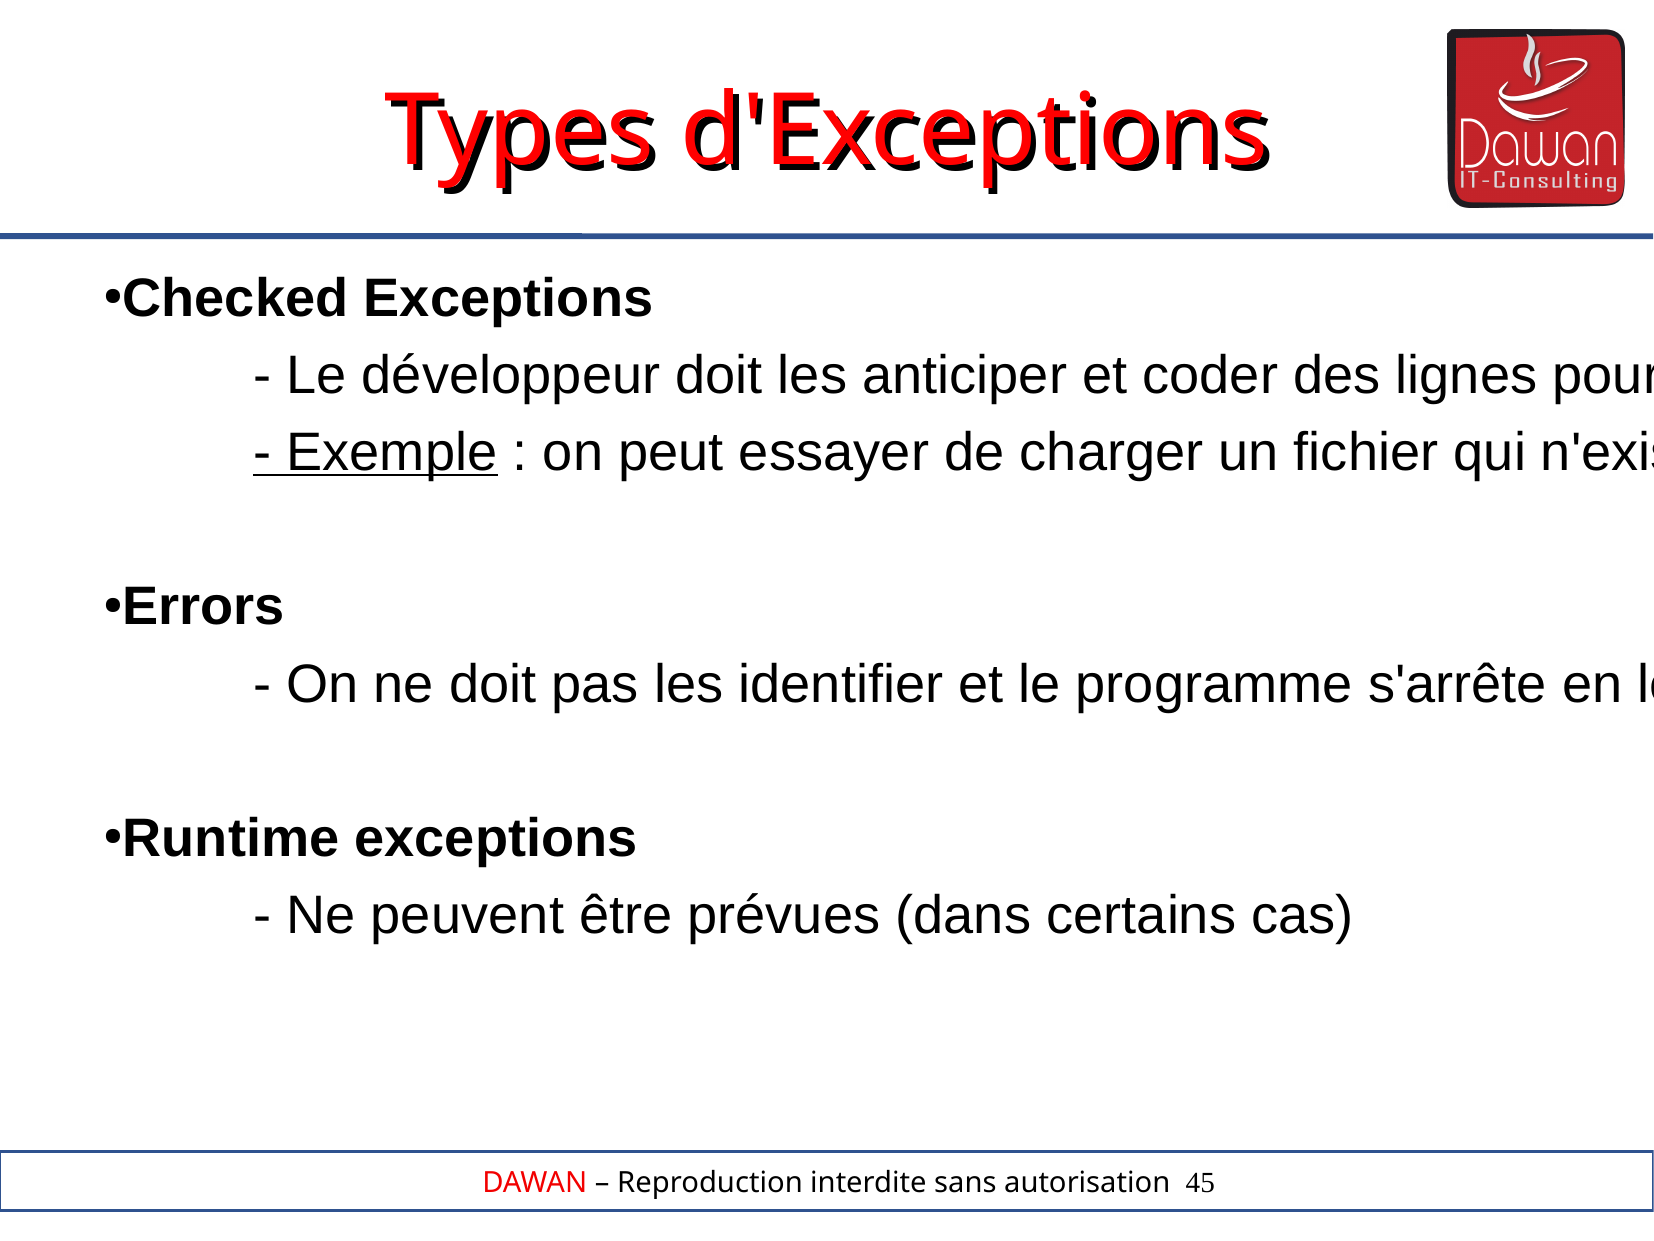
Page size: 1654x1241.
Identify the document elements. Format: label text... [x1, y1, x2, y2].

text_box Types d'Exceptions [88, 50, 1565, 182]
text_box Checked Exceptions - Le développeur doit les anticiper et coder des lignes pour les traiter. - Exemple : on peut essayer de charger un fichier qui n'existe pas. Errors - On ne doit pas les identifier et le programme s'arrête en les rencontrant. Runtime exceptions - Ne peuvent être prévues (dans certains cas) [88, 259, 1565, 1139]
text_box [1185, 1163, 1565, 1228]
